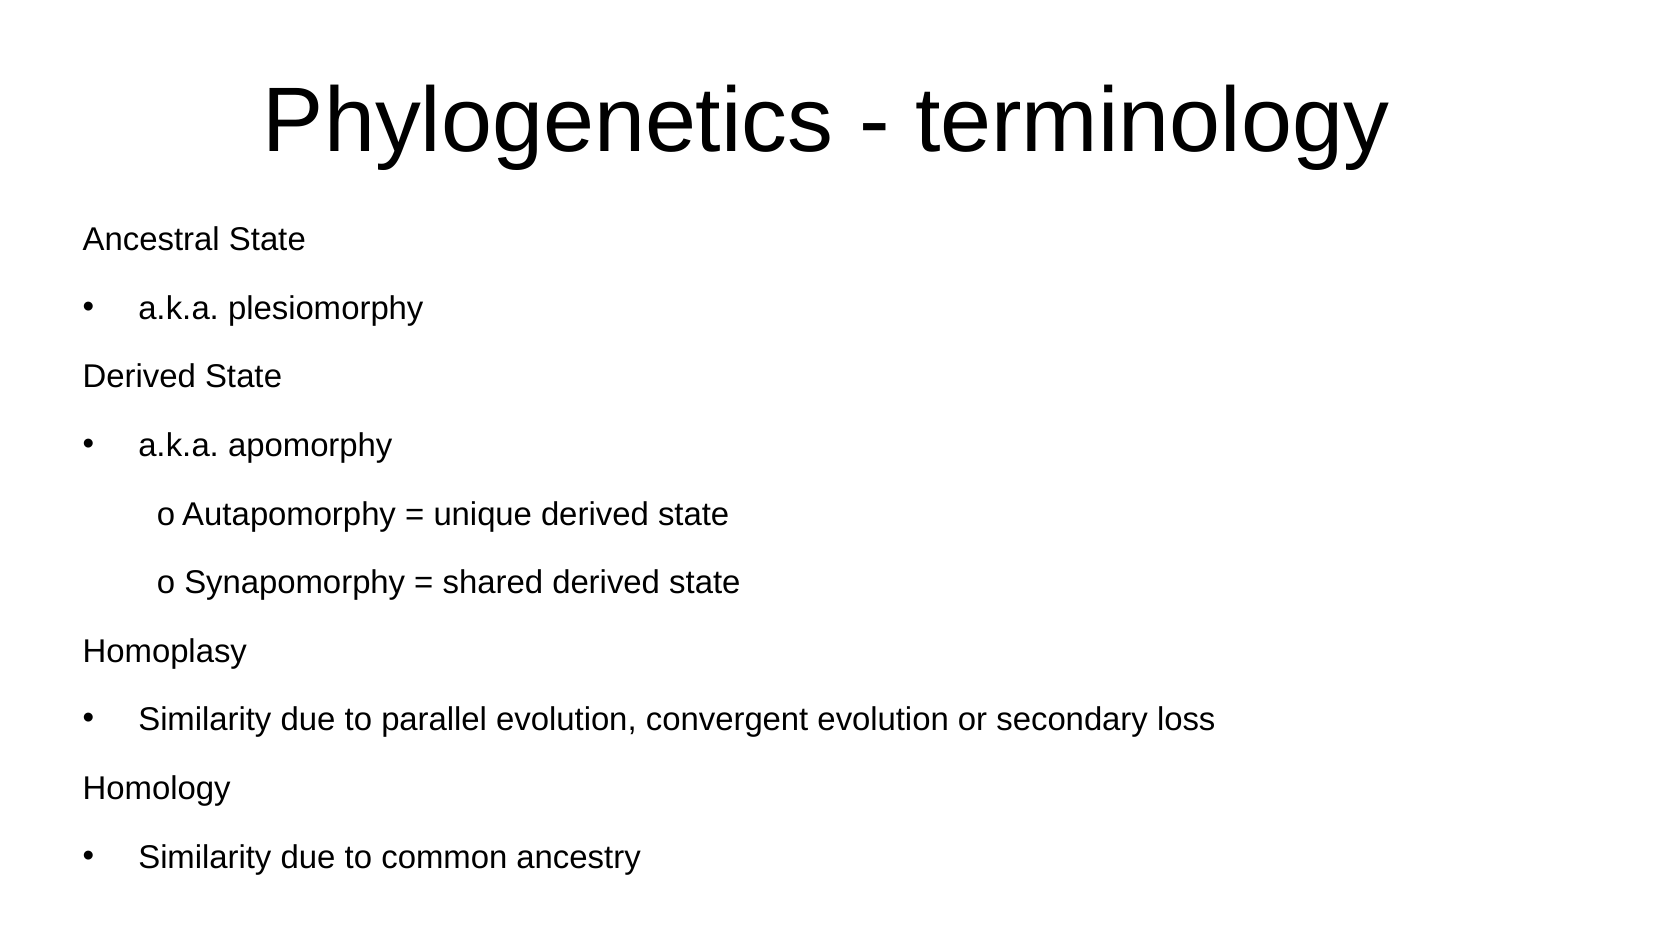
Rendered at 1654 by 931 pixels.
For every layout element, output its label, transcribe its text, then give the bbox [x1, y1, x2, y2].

list Ancestral State a.k.a. plesiomorphy Derived State a.k.a. apomorphy o Autapomorphy = unique derived state o Synapomorphy = shared derived state Homoplasy Similarity due to parallel evolution, convergent evolution or secondary loss Homology Similarity due to common ancestry [82, 217, 1571, 877]
title Phylogenetics - terminology [82, 37, 1571, 193]
